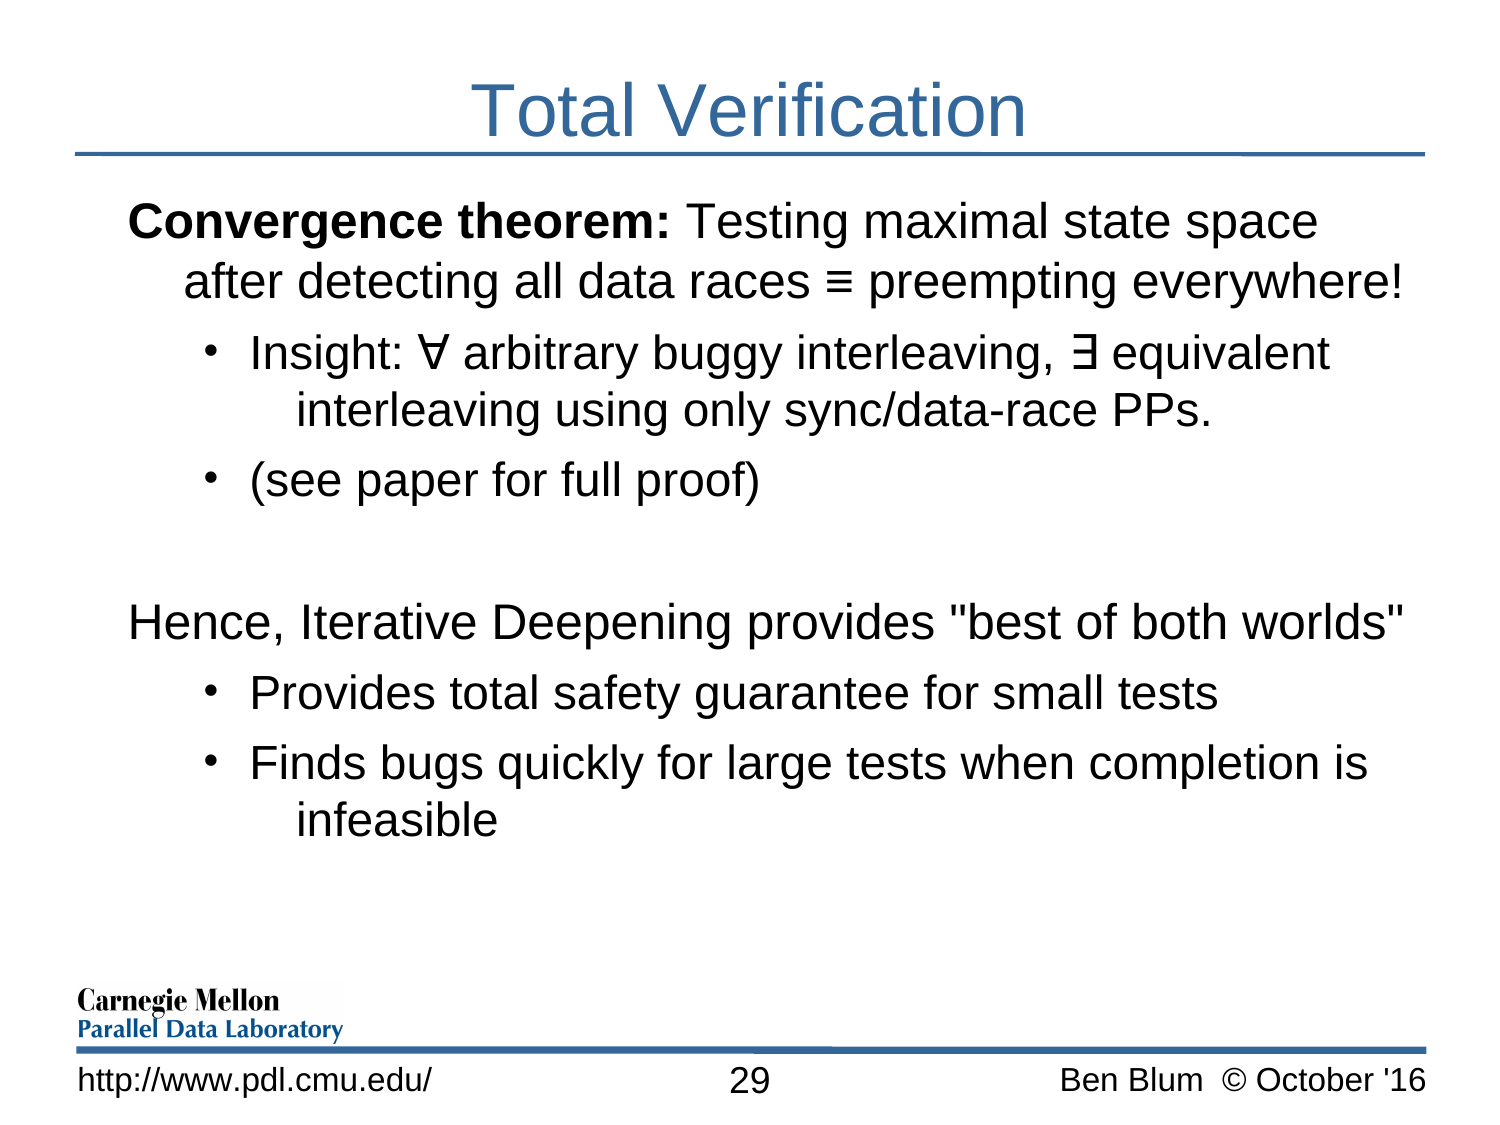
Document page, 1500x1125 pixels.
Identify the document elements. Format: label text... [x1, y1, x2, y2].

list Convergence theorem: Testing maximal state space after detecting all data races ≡ preempting everywhere! Insight: ∀ arbitrary buggy interleaving, ∃ equivalent interleaving using only sync/data-race PPs. (see paper for full proof) Hence, Iterative Deepening provides "best of both worlds" Provides total safety guarantee for small tests Finds bugs quickly for large tests when completion is infeasible [112, 181, 1426, 938]
title Total Verification [112, 49, 1388, 163]
picture [77, 979, 343, 1044]
